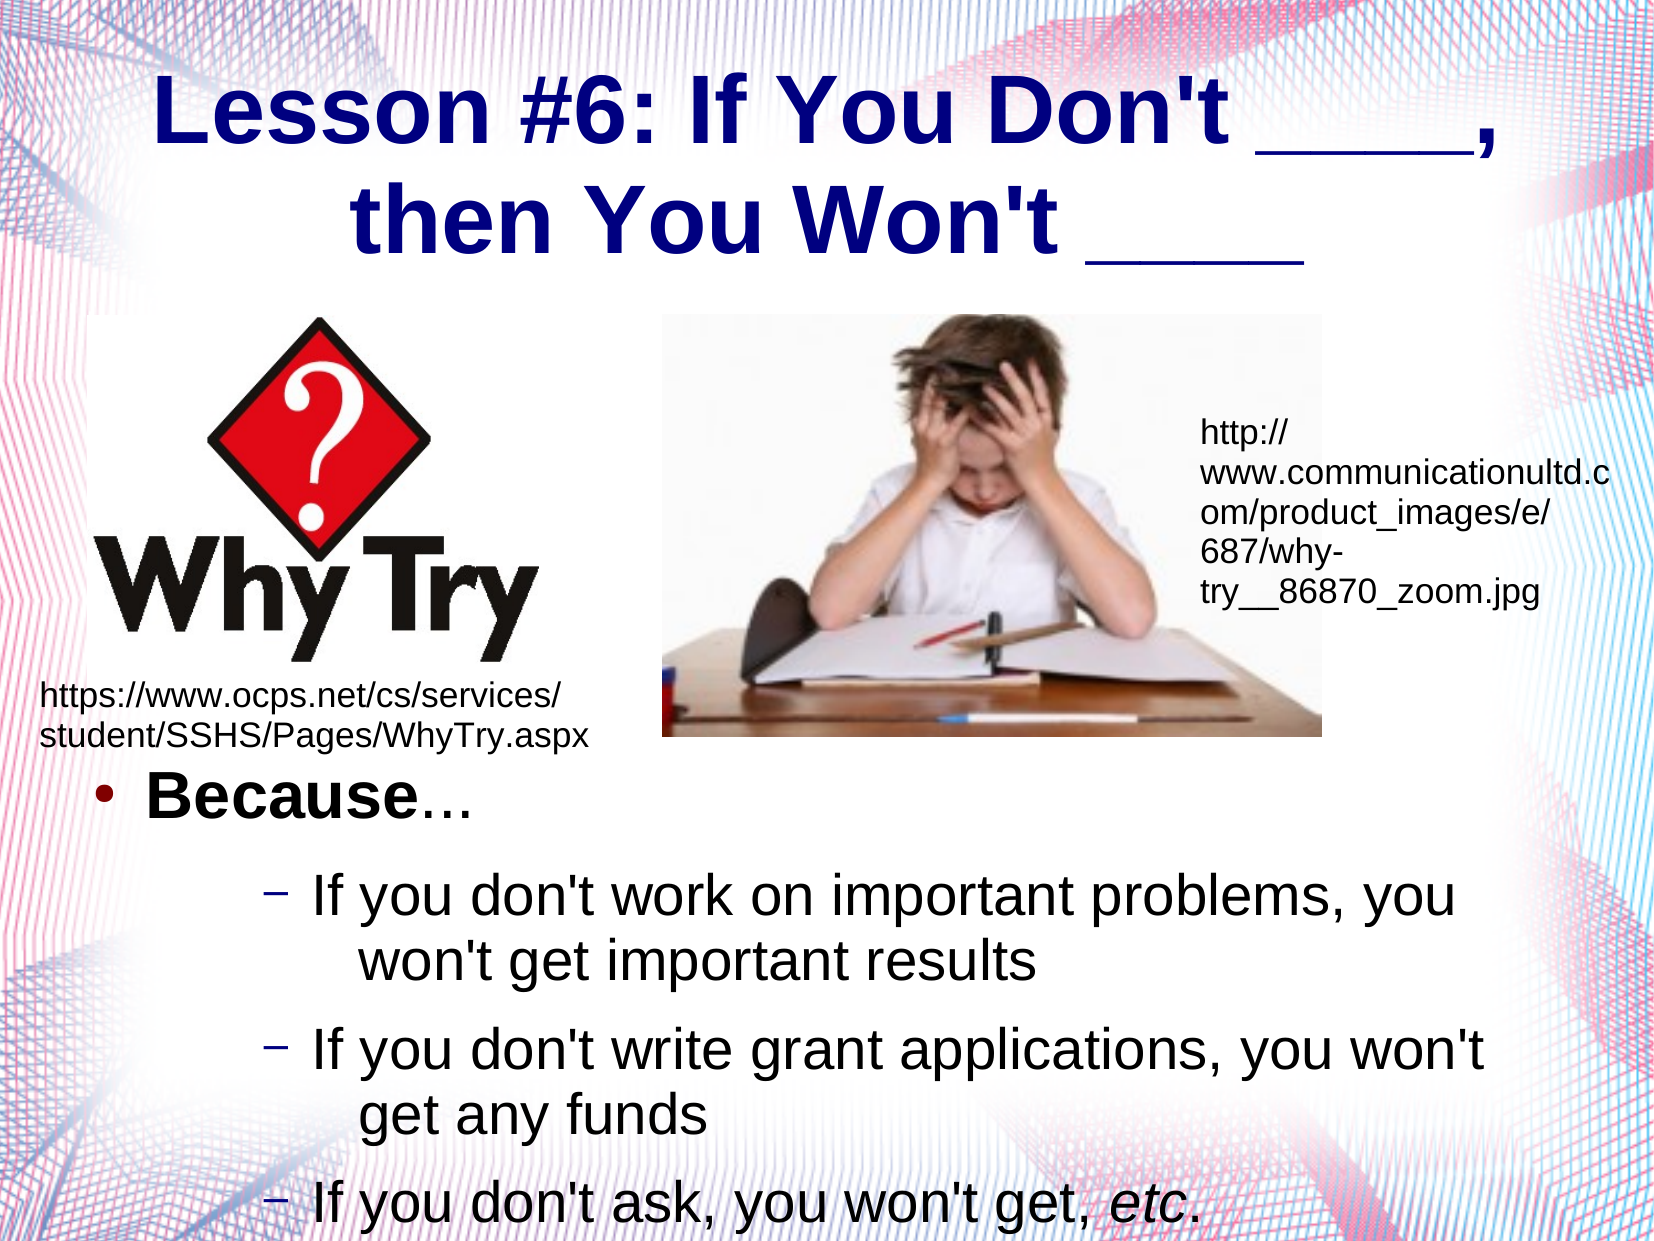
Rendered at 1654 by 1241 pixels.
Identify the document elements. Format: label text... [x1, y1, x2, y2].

list Because... If you don't work on important problems, you won't get important results If you don't write grant applications, you won't get any funds If you don't ask, you won't get, etc. [75, 758, 1493, 1241]
text_box http://www.communicationultd.com/product_images/e/687/why-try__86870_zoom.jpg [1200, 412, 1617, 601]
text_box https://www.ocps.net/cs/services/student/SSHS/Pages/WhyTry.aspx [39, 675, 601, 755]
title Lesson #6: If You Don't ____, then You Won't ____ [82, 55, 1571, 274]
picture [0, 0, 1654, 1241]
